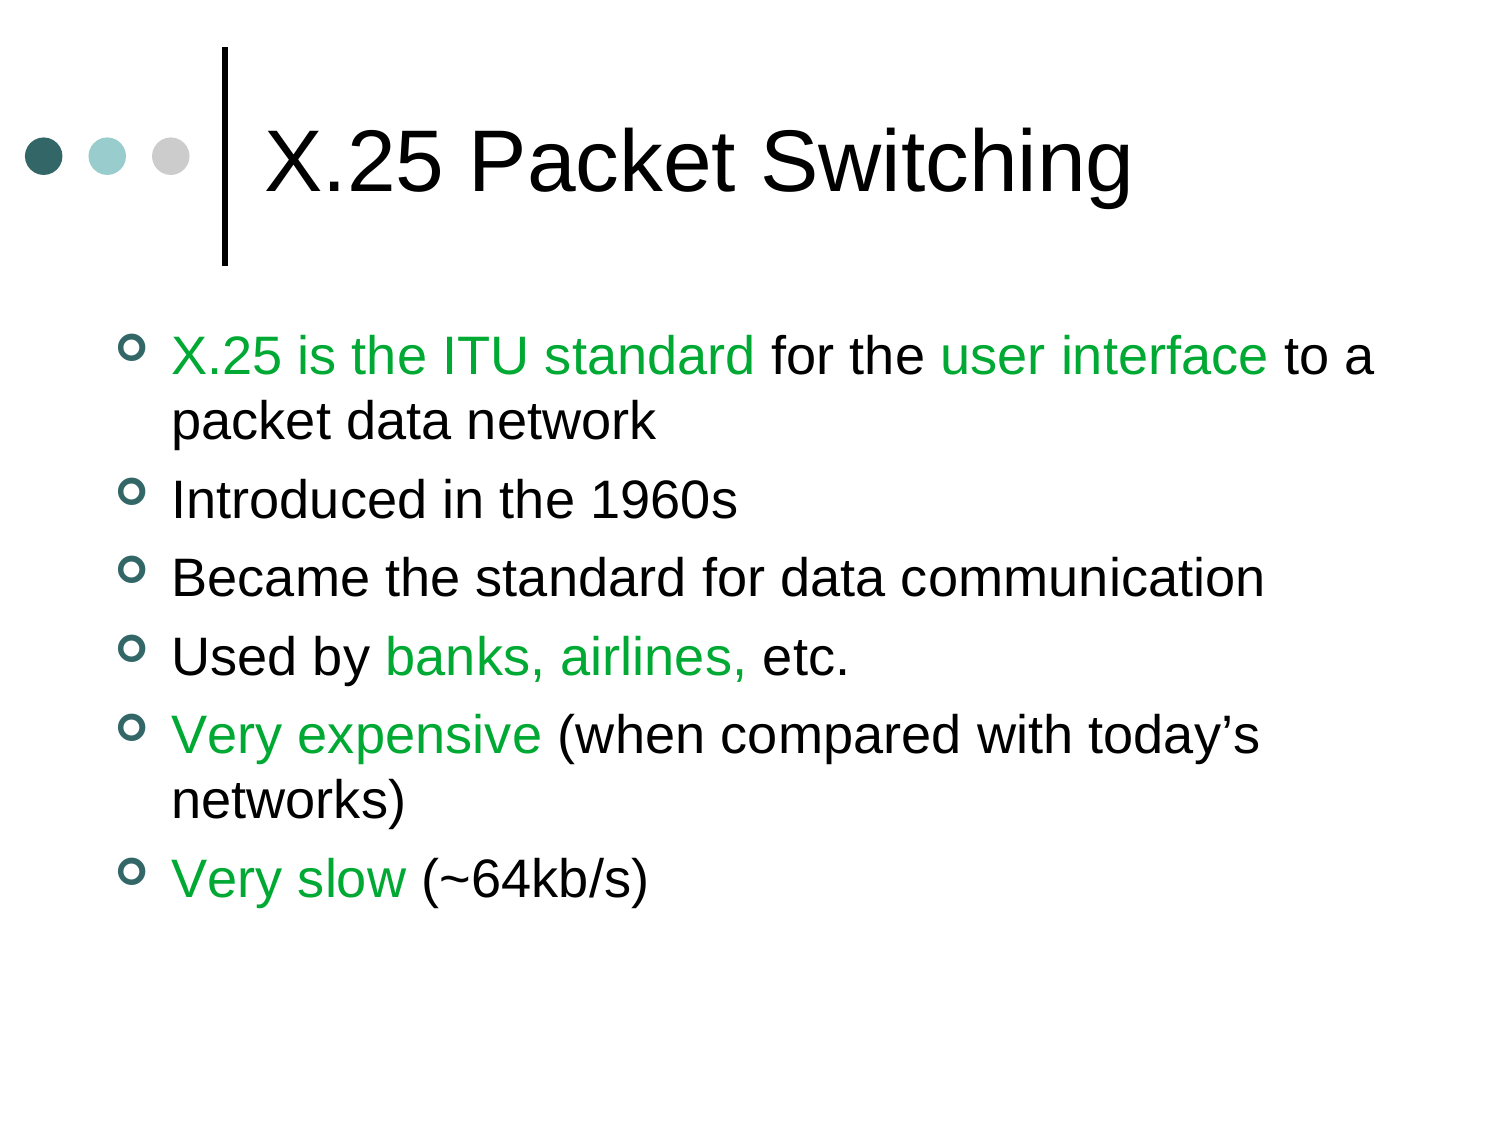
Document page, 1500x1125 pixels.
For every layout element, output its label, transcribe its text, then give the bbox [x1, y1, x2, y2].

list X.25 is the ITU standard for the user interface to a packet data network Introduced in the 1960s Became the standard for data communication Used by banks, airlines, etc. Very expensive (when compared with today’s networks) Very slow (~64kb/s) [100, 312, 1400, 988]
title X.25 Packet Switching [249, 31, 1401, 282]
